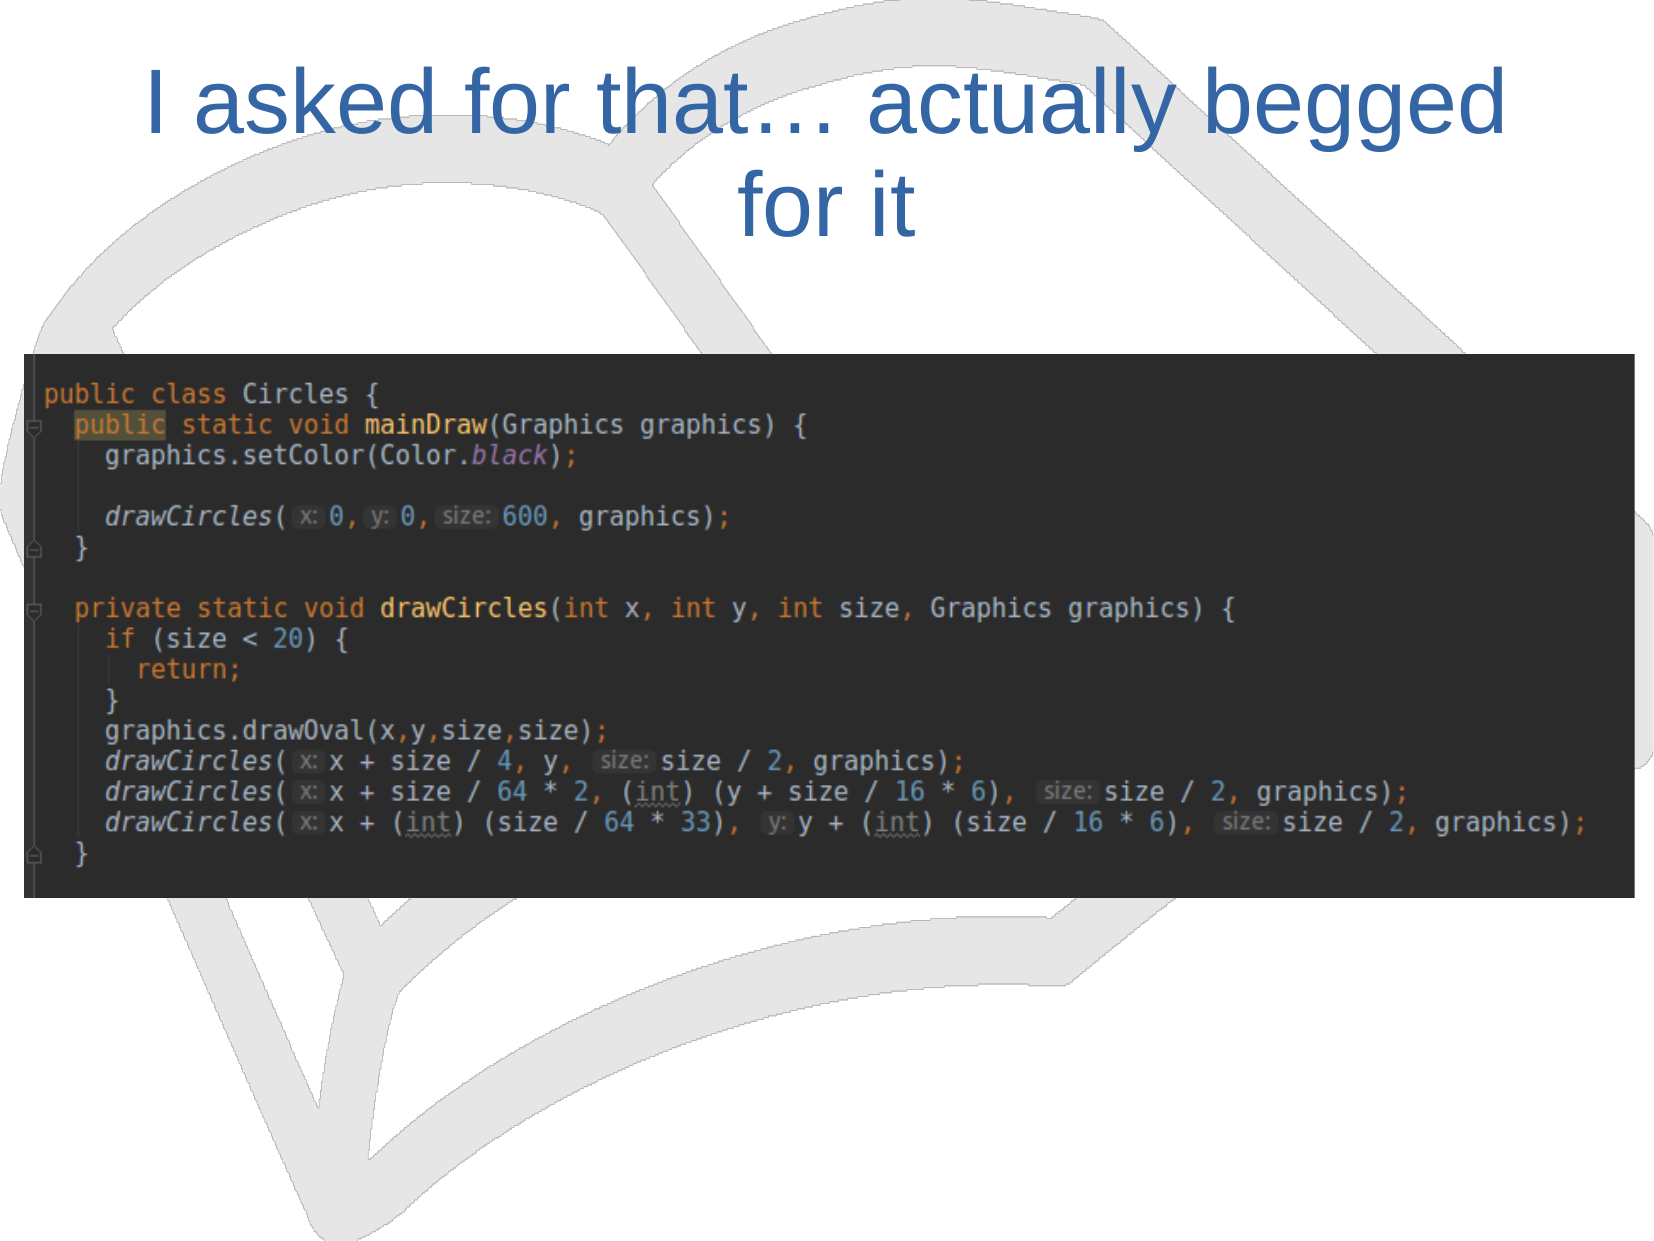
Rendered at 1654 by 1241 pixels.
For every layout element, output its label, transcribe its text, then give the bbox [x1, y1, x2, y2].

picture [0, 0, 1654, 1241]
title I asked for that… actually begged for it [82, 49, 1571, 257]
